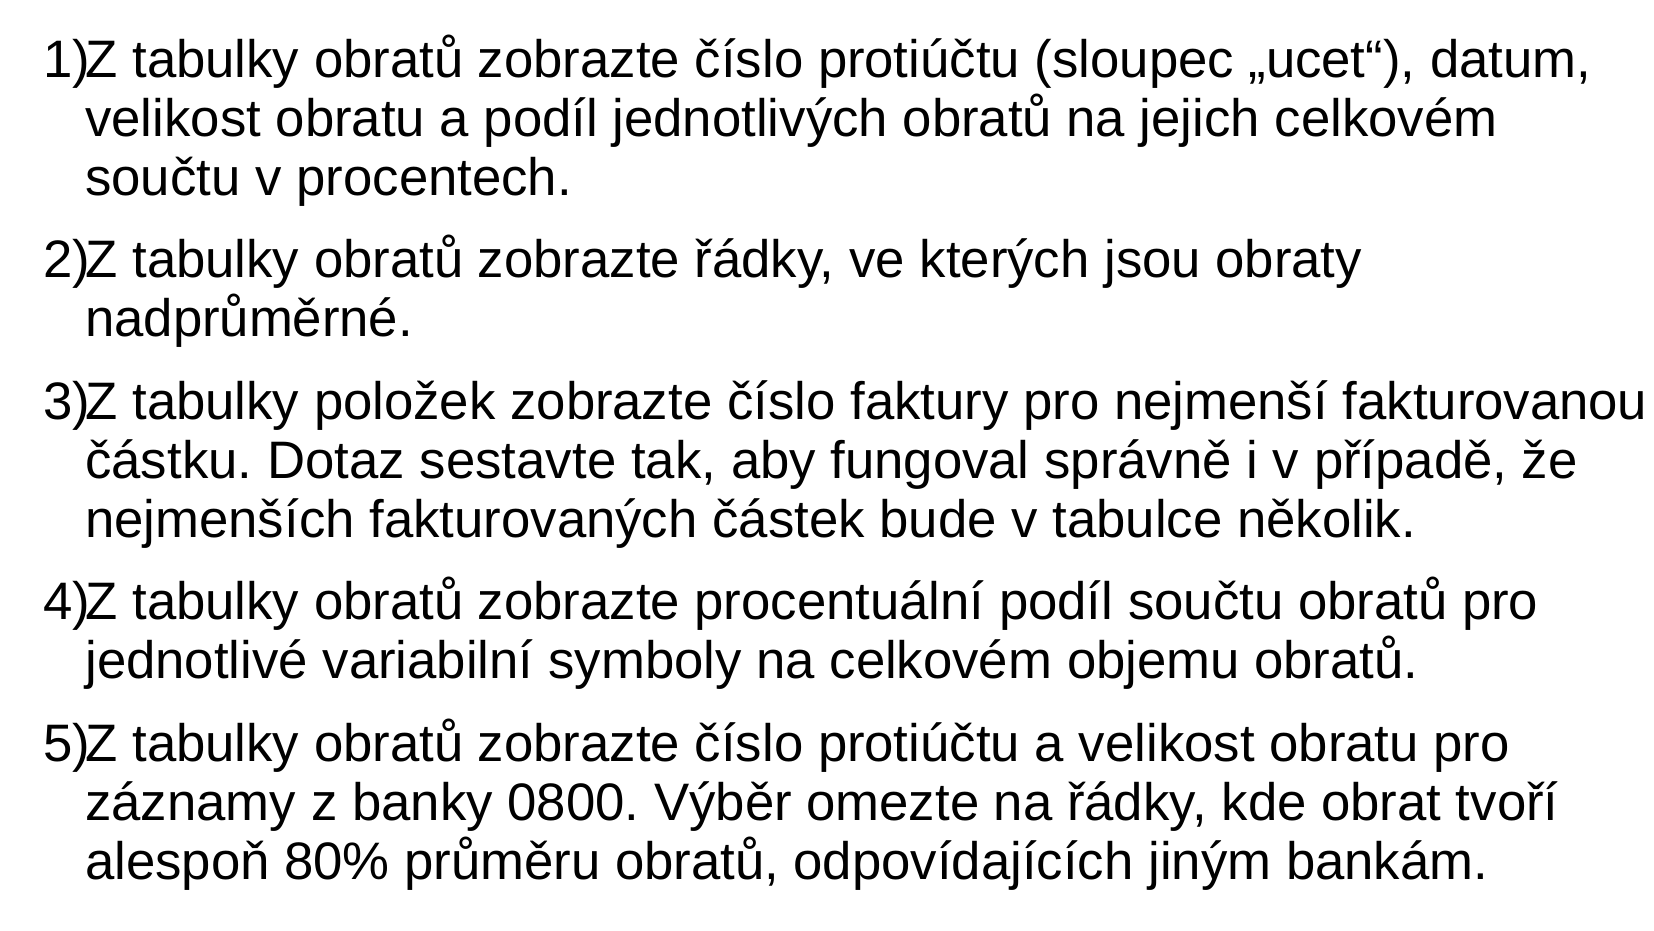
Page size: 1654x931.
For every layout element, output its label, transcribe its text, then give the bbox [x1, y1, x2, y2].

list Z tabulky obratů zobrazte číslo protiúčtu (sloupec „ucet“), datum, velikost obratu a podíl jednotlivých obratů na jejich celkovém součtu v procentech. Z tabulky obratů zobrazte řádky, ve kterých jsou obraty nadprůměrné. Z tabulky položek zobrazte číslo faktury pro nejmenší fakturovanou částku. Dotaz sestavte tak, aby fungoval správně i v případě, že nejmenších fakturovaných částek bude v tabulce několik. Z tabulky obratů zobrazte procentuální podíl součtu obratů pro jednotlivé variabilní symboly na celkovém objemu obratů. Z tabulky obratů zobrazte číslo protiúčtu a velikost obratu pro záznamy z banky 0800. Výběr omezte na řádky, kde obrat tvoří alespoň 80% průměru obratů, odpovídajících jiným bankám. [29, 29, 1654, 916]
